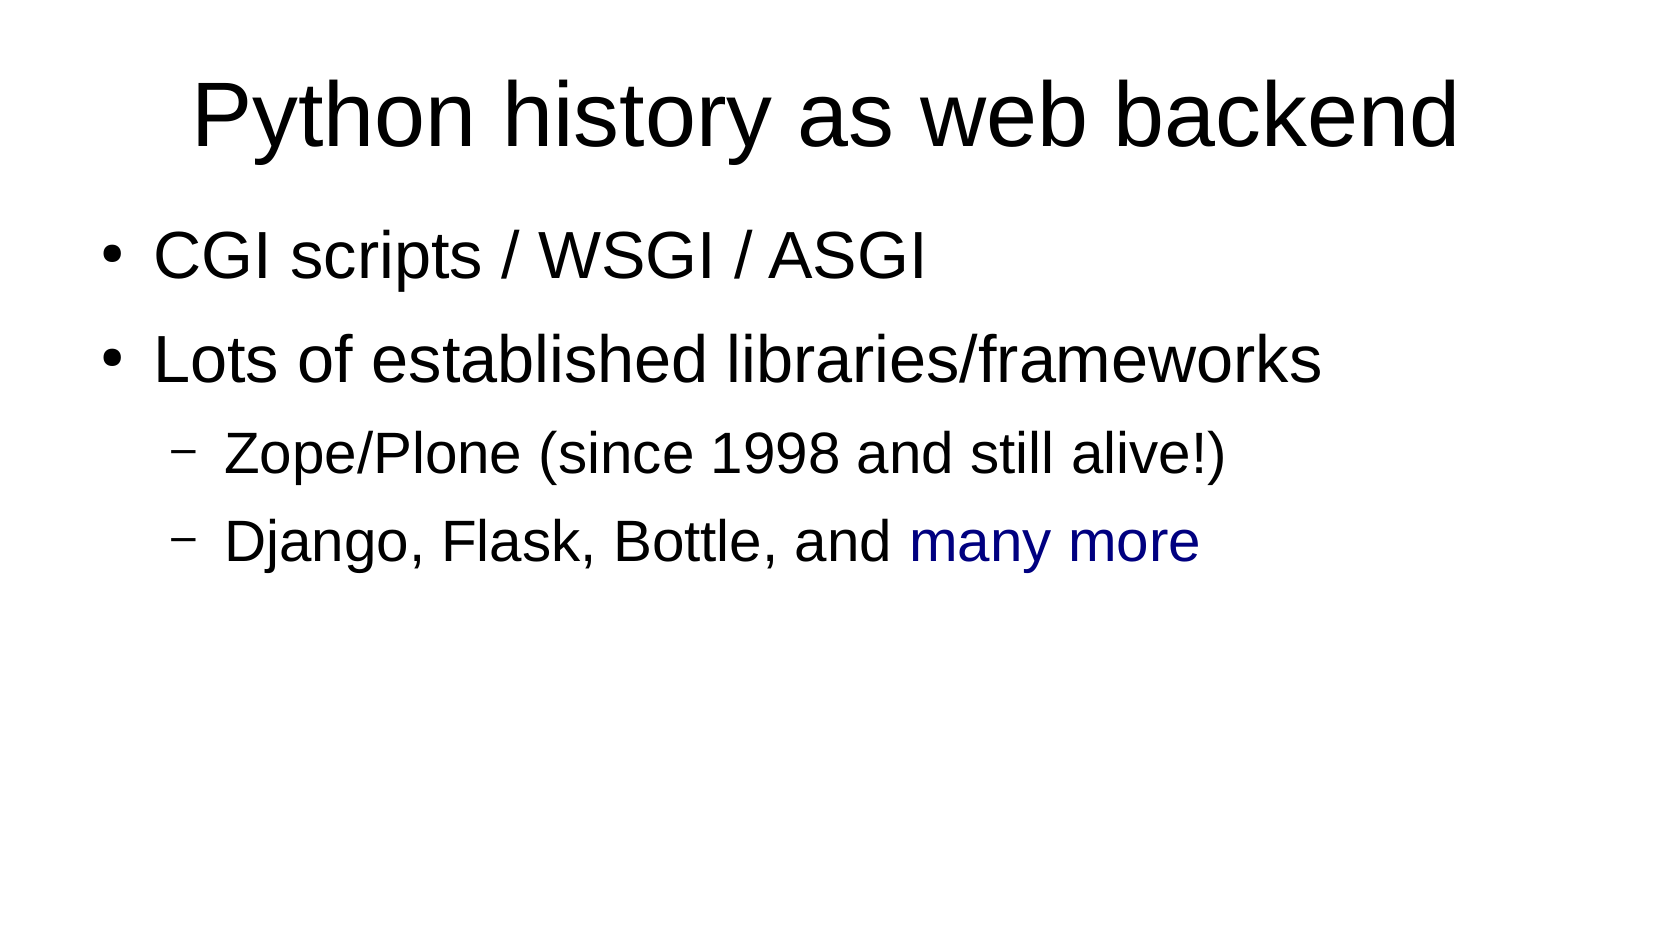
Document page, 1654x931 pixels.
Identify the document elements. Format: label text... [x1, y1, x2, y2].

title Python history as web backend [82, 37, 1571, 193]
list CGI scripts / WSGI / ASGI Lots of established libraries/frameworks Zope/Plone (since 1998 and still alive!) Django, Flask, Bottle, and many more [82, 217, 1571, 758]
